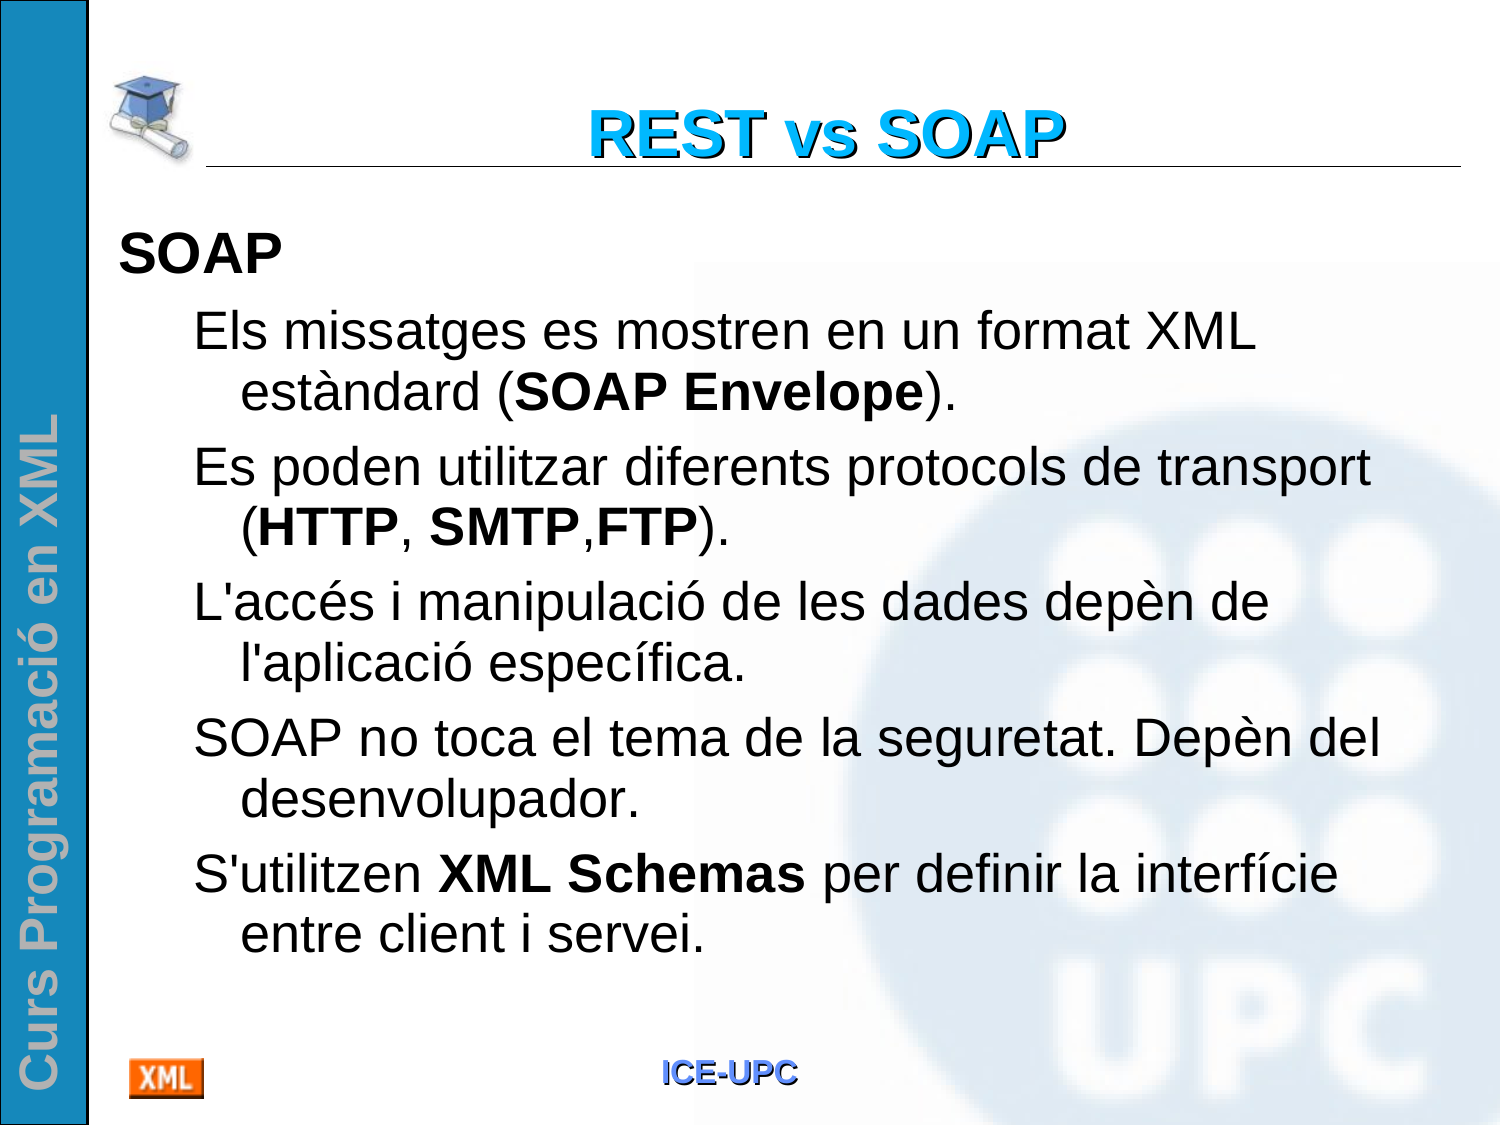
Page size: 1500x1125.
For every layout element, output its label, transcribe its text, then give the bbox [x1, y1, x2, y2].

picture [694, 262, 1500, 1125]
title REST vs SOAP [206, 88, 1447, 178]
list SOAP Els missatges es mostren en un format XML estàndard (SOAP Envelope). Es poden utilitzar diferents protocols de transport (HTTP, SMTP,FTP). L'accés i manipulació de les dades depèn de l'aplicació específica. SOAP no toca el tema de la seguretat. Depèn del desenvolupador. S'utilitzen XML Schemas per definir la interfície entre client i servei. [118, 221, 1477, 1051]
picture [129, 1058, 204, 1099]
picture [93, 61, 206, 174]
